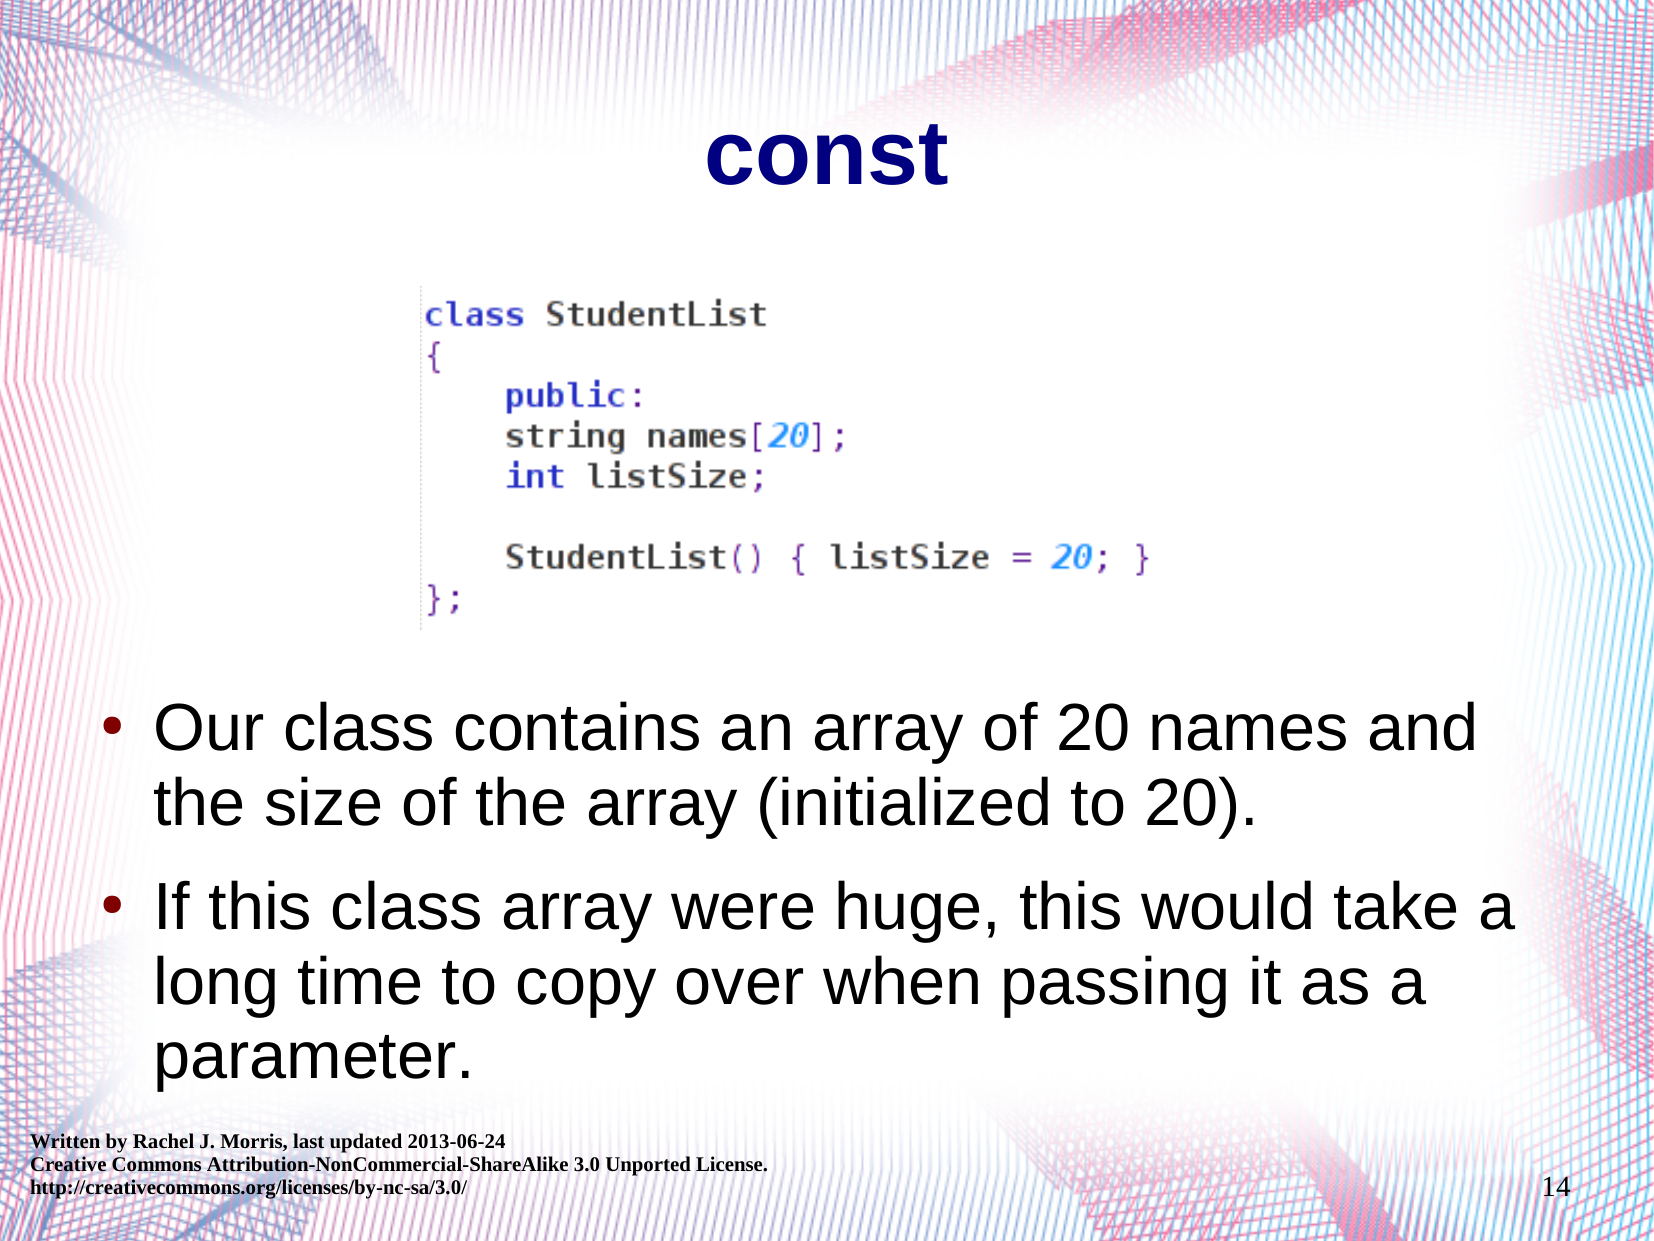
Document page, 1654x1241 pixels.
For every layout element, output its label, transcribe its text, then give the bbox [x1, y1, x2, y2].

picture [0, 0, 1654, 1241]
title const [82, 49, 1571, 257]
list Our class contains an array of 20 names and the size of the array (initialized to 20). If this class array were huge, this would take a long time to copy over when passing it as a parameter. [82, 690, 1571, 1094]
